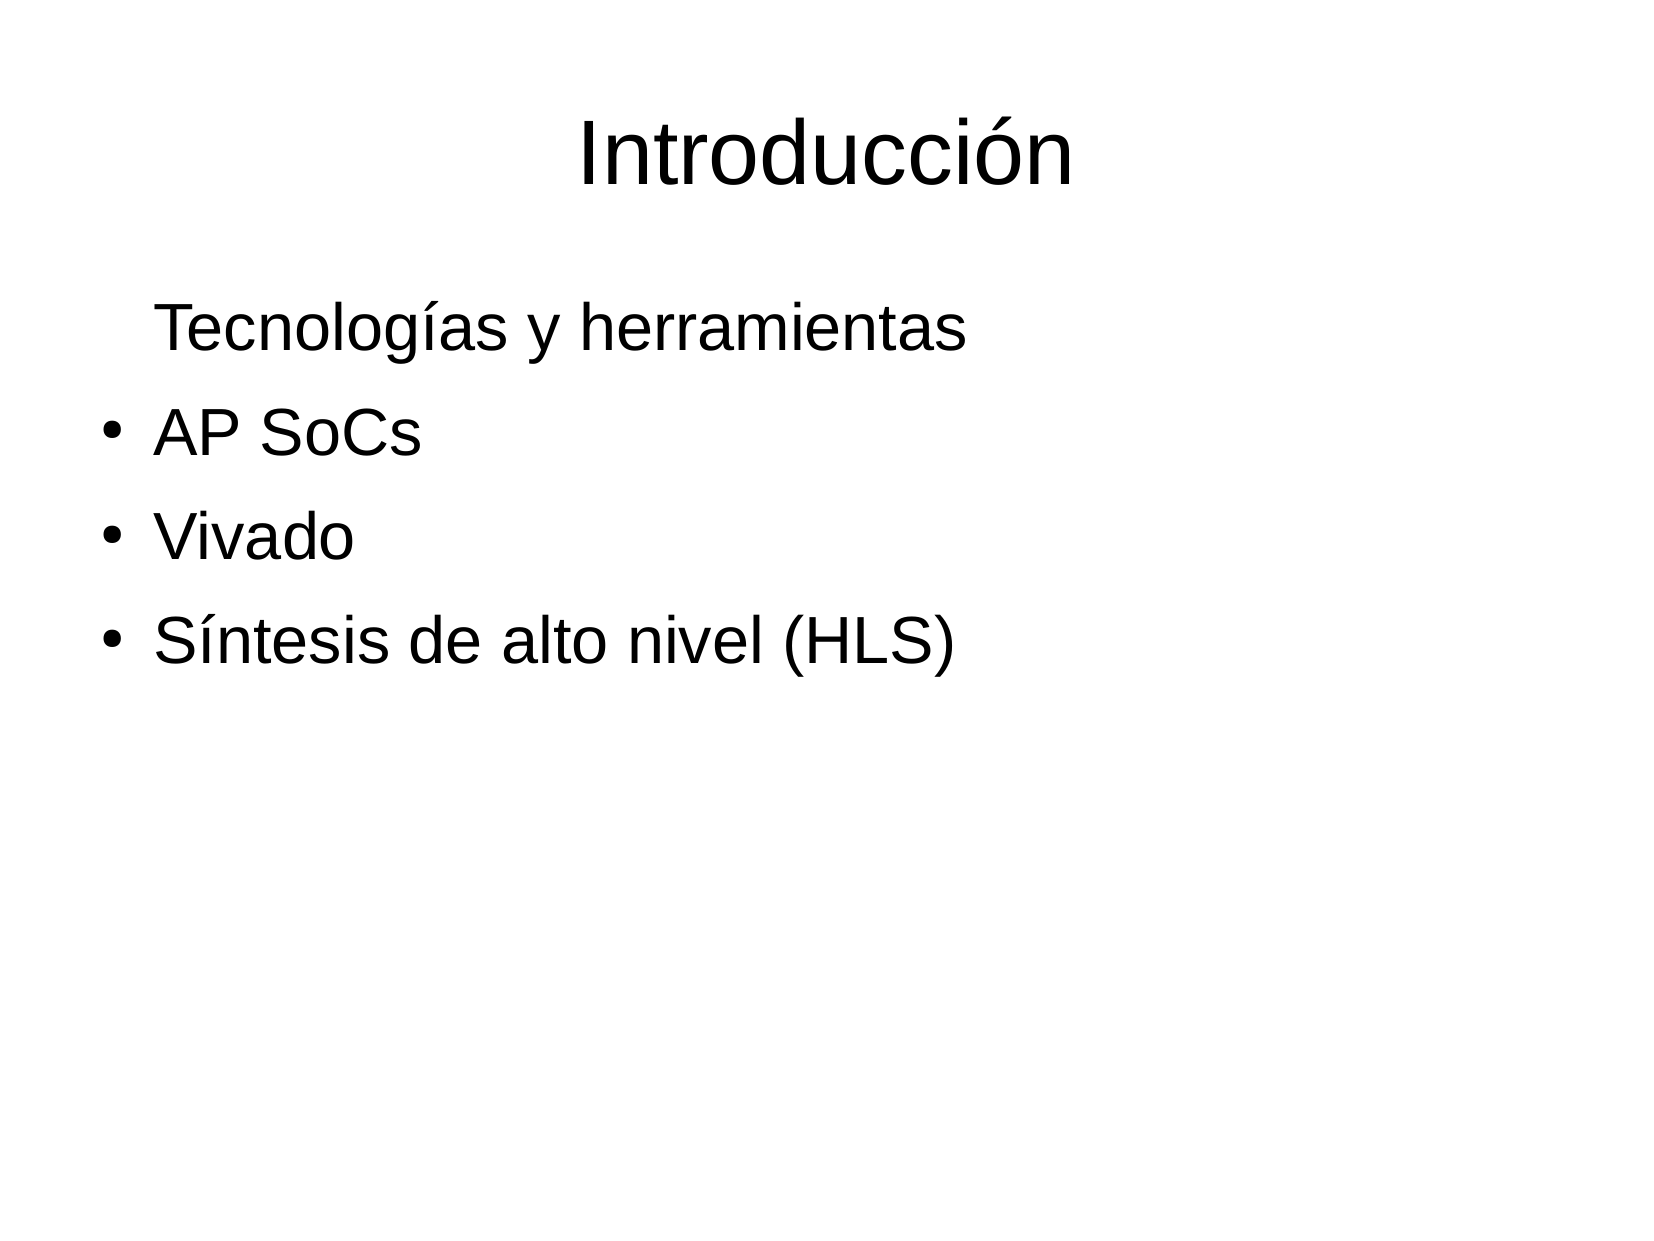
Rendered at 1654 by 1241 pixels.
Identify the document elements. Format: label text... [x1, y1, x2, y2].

list Tecnologías y herramientas AP SoCs Vivado Síntesis de alto nivel (HLS) [82, 290, 1571, 1010]
title Introducción [82, 49, 1571, 257]
